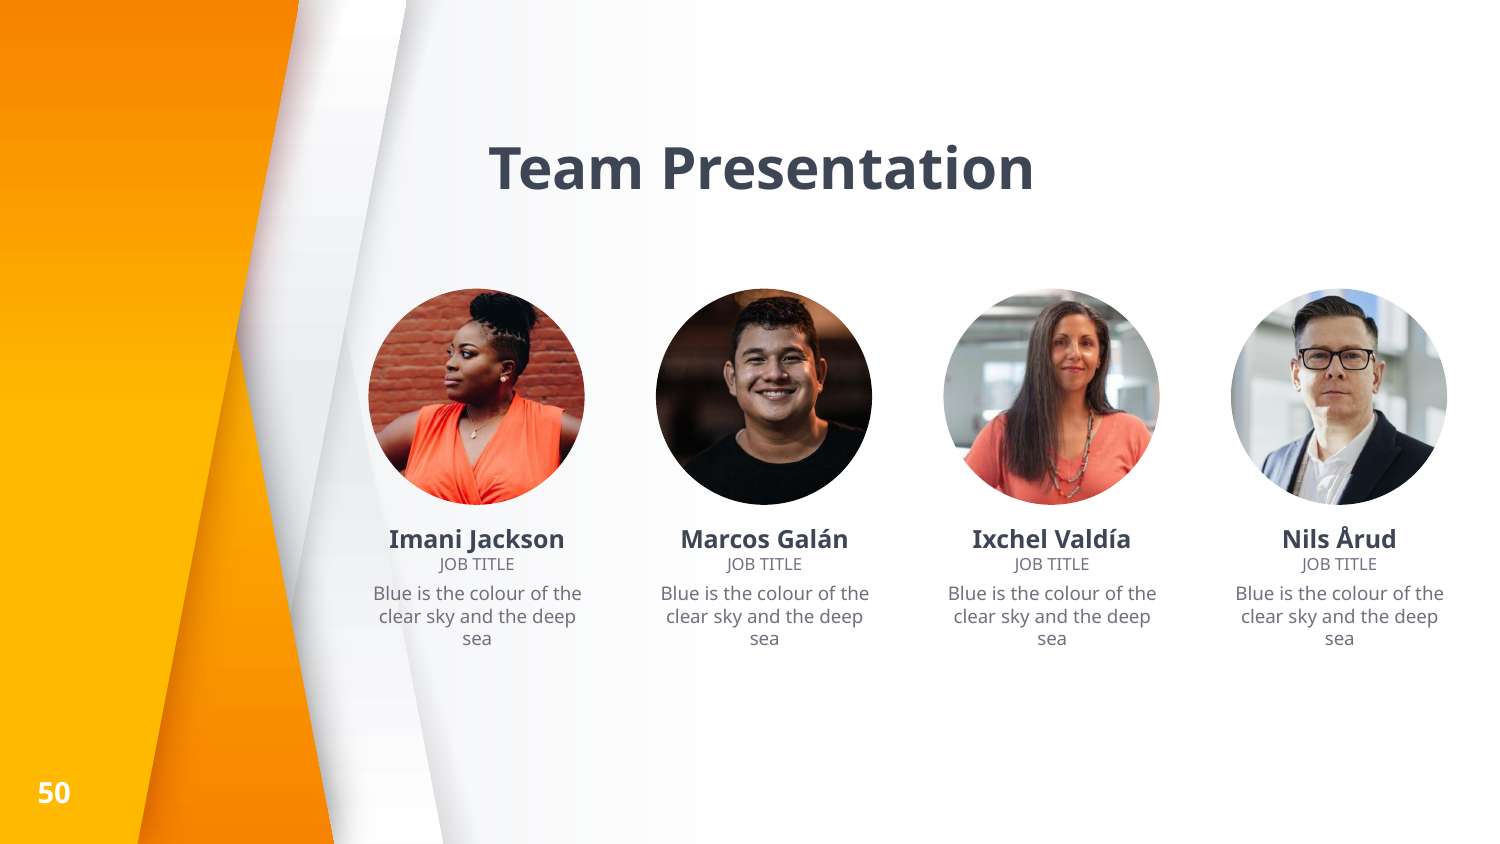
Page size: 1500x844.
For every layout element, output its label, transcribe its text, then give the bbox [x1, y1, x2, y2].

text_box <número> [37, 773, 98, 816]
text_box Ixchel Valdía JOB TITLE Blue is the colour of the clear sky and the deep sea [944, 523, 1161, 631]
text_box [943, 288, 1160, 505]
text_box [368, 288, 585, 505]
text_box [1230, 288, 1448, 505]
text_box Marcos Galán JOB TITLE Blue is the colour of the clear sky and the deep sea [656, 523, 873, 631]
text_box Imani Jackson JOB TITLE Blue is the colour of the clear sky and the deep sea [369, 523, 586, 631]
text_box [655, 288, 873, 505]
text_box Nils Årud JOB TITLE Blue is the colour of the clear sky and the deep sea [1231, 523, 1448, 631]
text_box Team Presentation [488, 137, 1385, 202]
